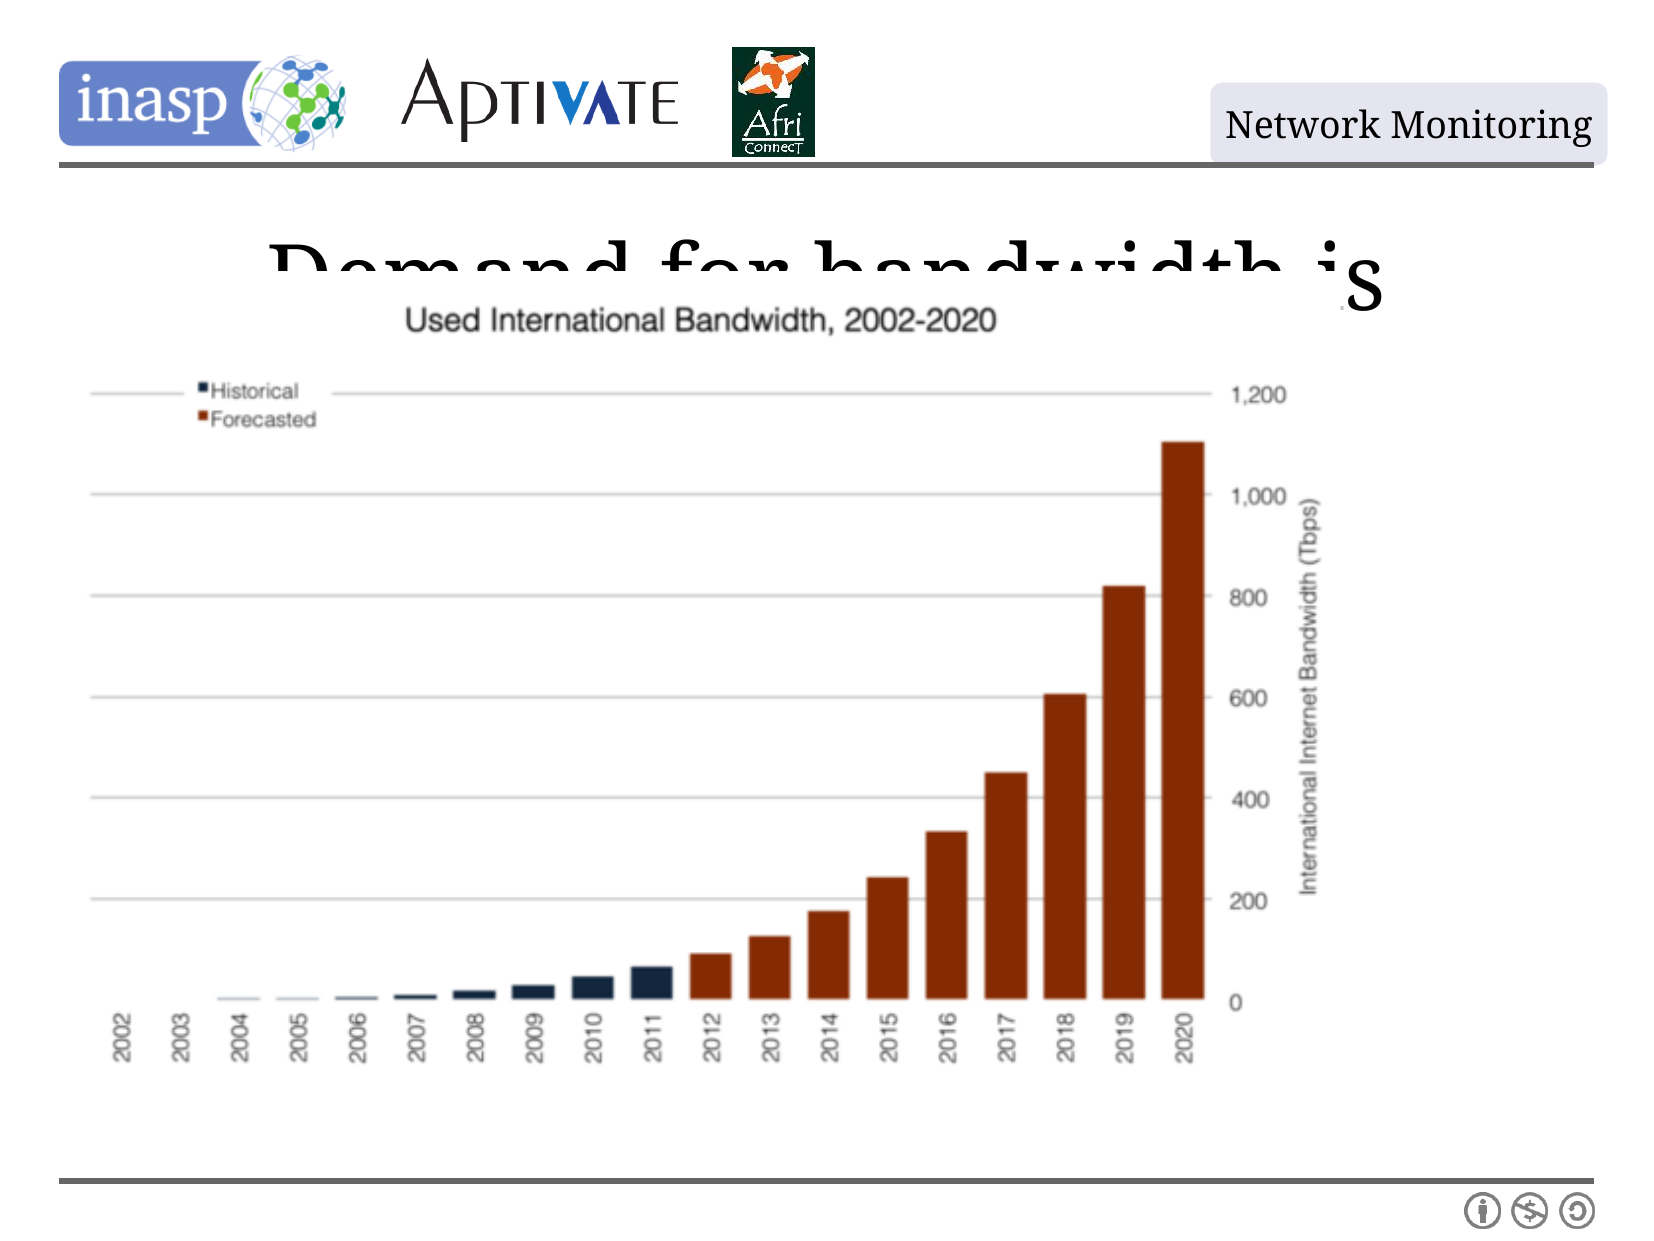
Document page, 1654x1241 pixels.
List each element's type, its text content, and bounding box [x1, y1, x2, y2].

title Demand for bandwidth is increasing everywhere [59, 212, 1595, 343]
picture [82, 271, 1343, 1097]
picture [1464, 1192, 1501, 1229]
picture [1511, 1192, 1548, 1229]
picture [59, 47, 355, 160]
picture [732, 47, 815, 157]
picture [401, 58, 678, 142]
picture [1559, 1192, 1595, 1229]
